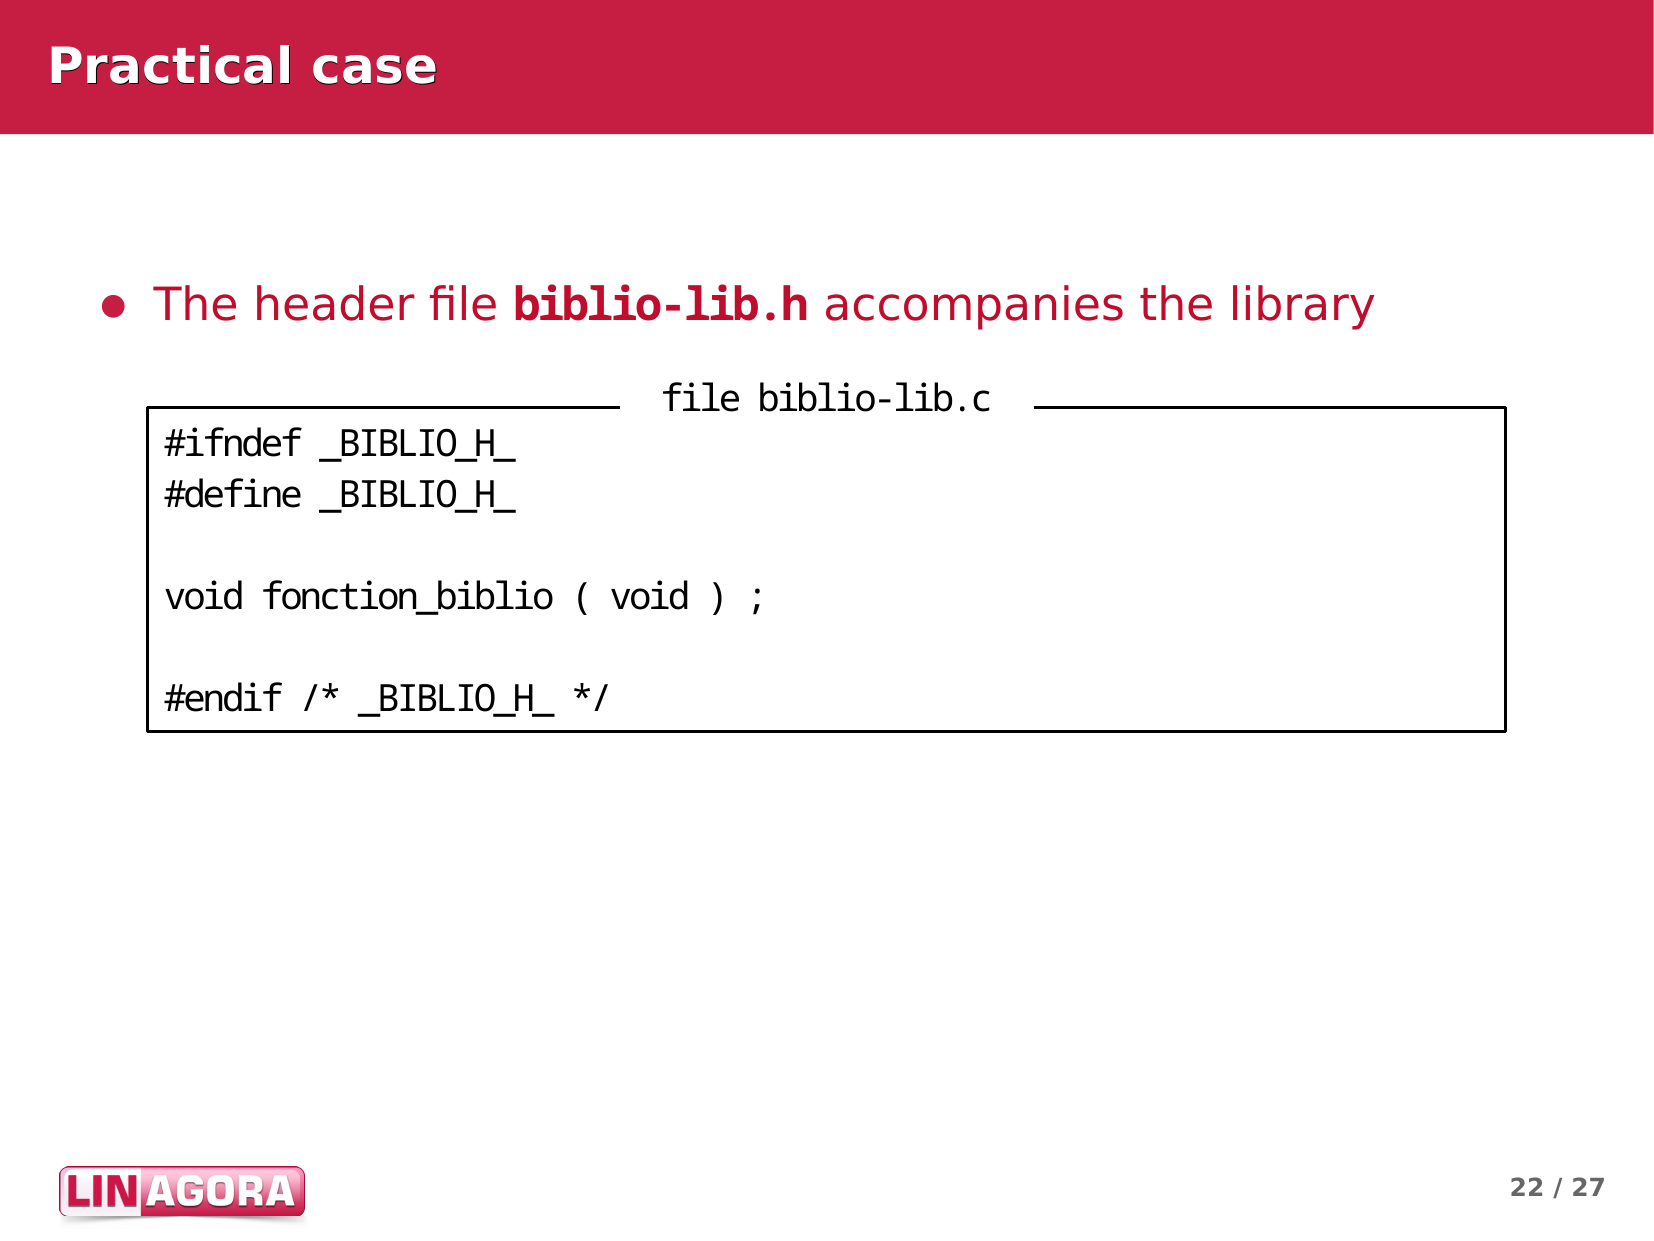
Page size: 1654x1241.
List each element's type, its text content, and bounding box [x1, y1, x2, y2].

title Practical case [47, 7, 1624, 126]
list The header file biblio-lib.h accompanies the library [82, 188, 1571, 1134]
picture [59, 1166, 308, 1229]
text_box #ifndef _BIBLIO_H_ #define _BIBLIO_H_ void fonction_biblio ( void ) ; #endif /* _BIBLIO_H_ */ [147, 407, 1506, 651]
text_box file biblio-lib.c [620, 367, 1034, 427]
